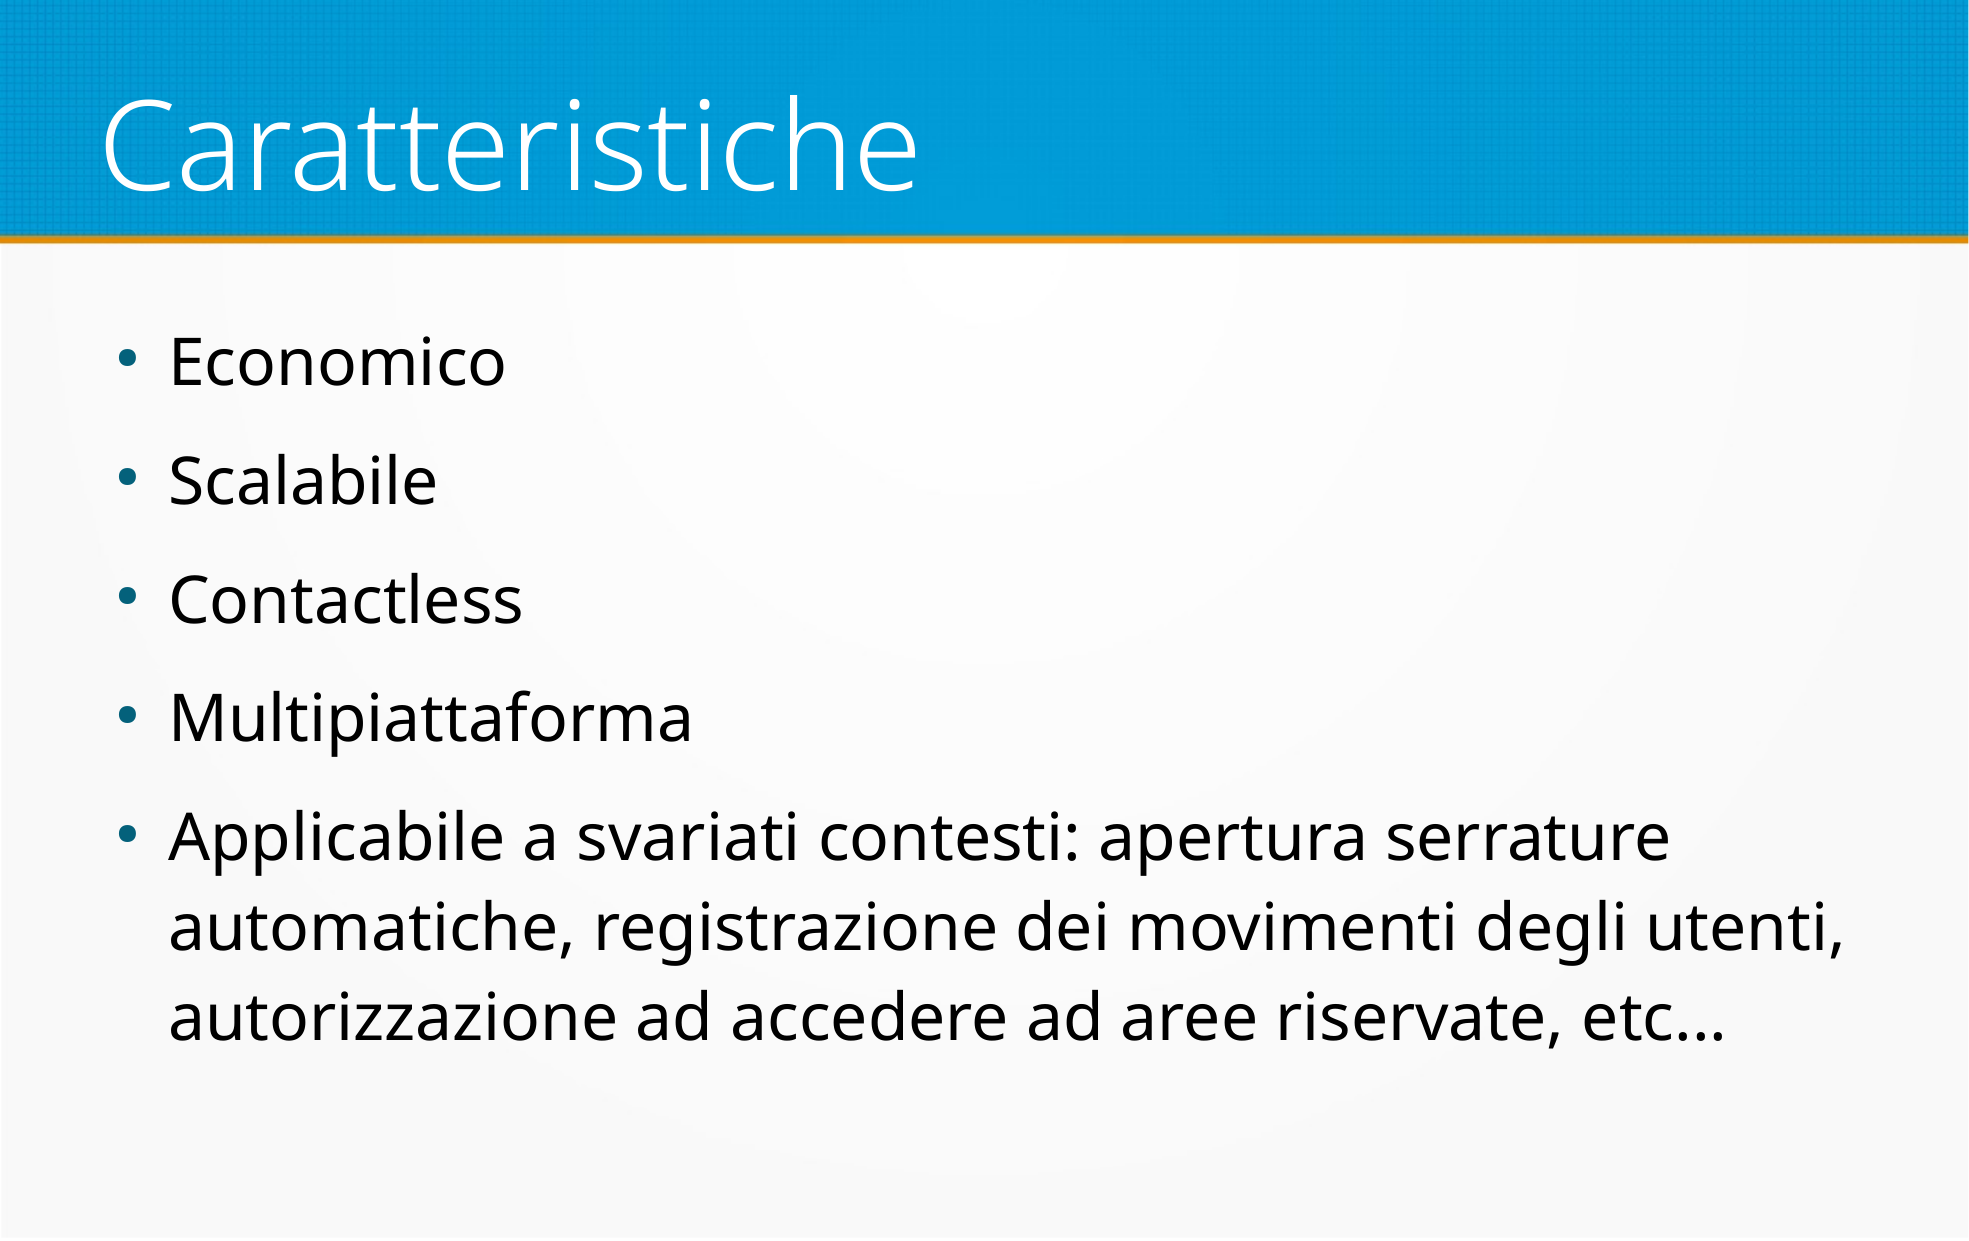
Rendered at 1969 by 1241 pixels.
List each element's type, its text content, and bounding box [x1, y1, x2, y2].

picture [0, 233, 1969, 1241]
list Economico Scalabile Contactless Multipiattaforma Applicabile a svariati contesti: apertura serrature automatiche, registrazione dei movimenti degli utenti, autorizzazione ad accedere ad aree riservate, etc... [98, 315, 1861, 1081]
title Caratteristiche [98, 19, 1870, 227]
